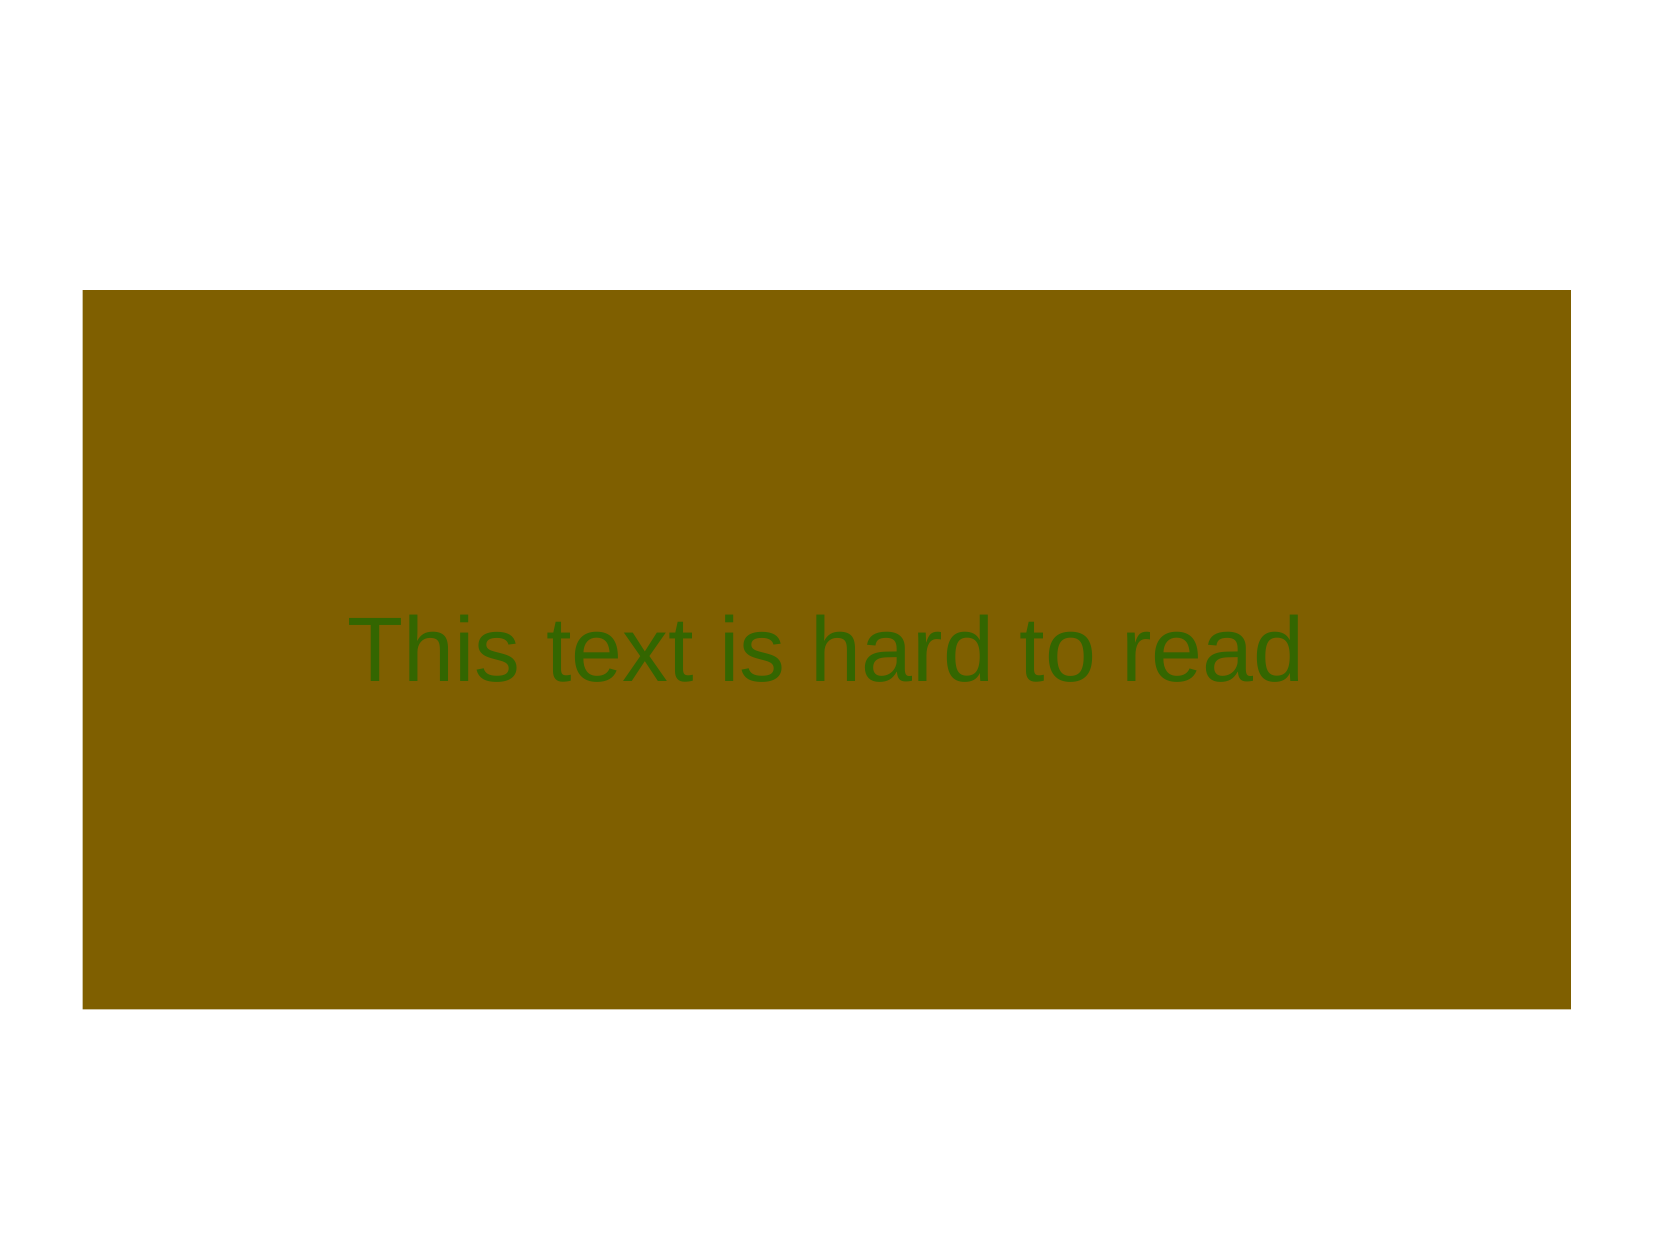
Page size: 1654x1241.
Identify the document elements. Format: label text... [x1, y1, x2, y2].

subtitle This text is hard to read [82, 290, 1571, 1010]
